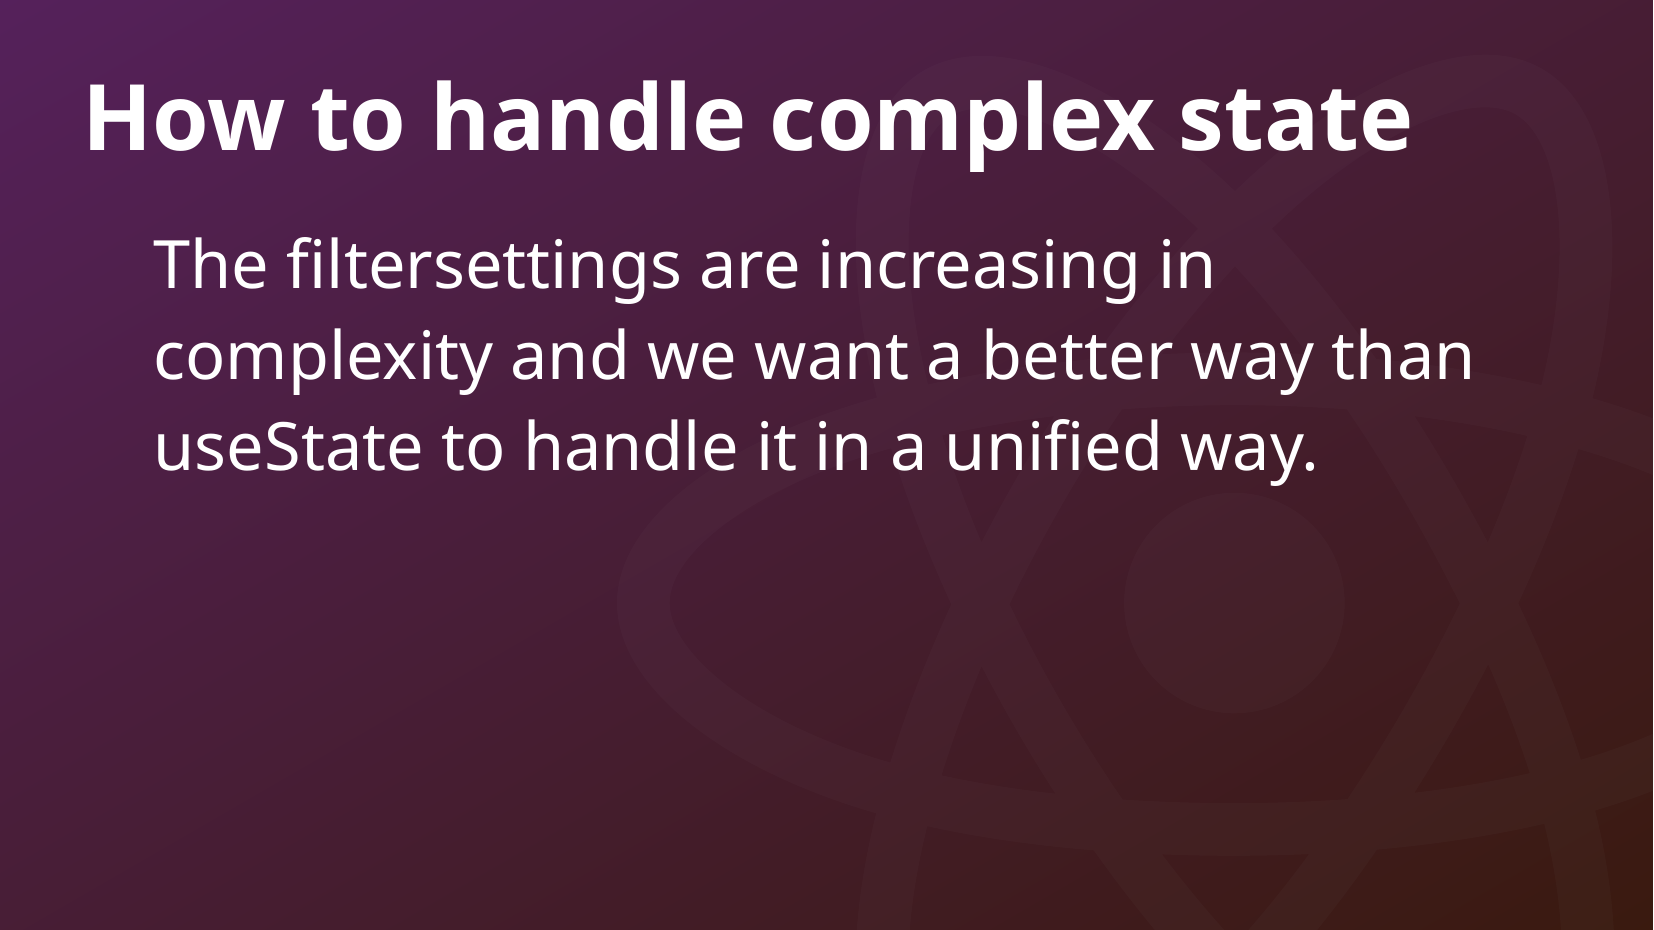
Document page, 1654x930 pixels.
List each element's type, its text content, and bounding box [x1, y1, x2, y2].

list The filtersettings are increasing in complexity and we want a better way than useState to handle it in a unified way. [82, 217, 1571, 757]
title How to handle complex state [82, 37, 1571, 193]
